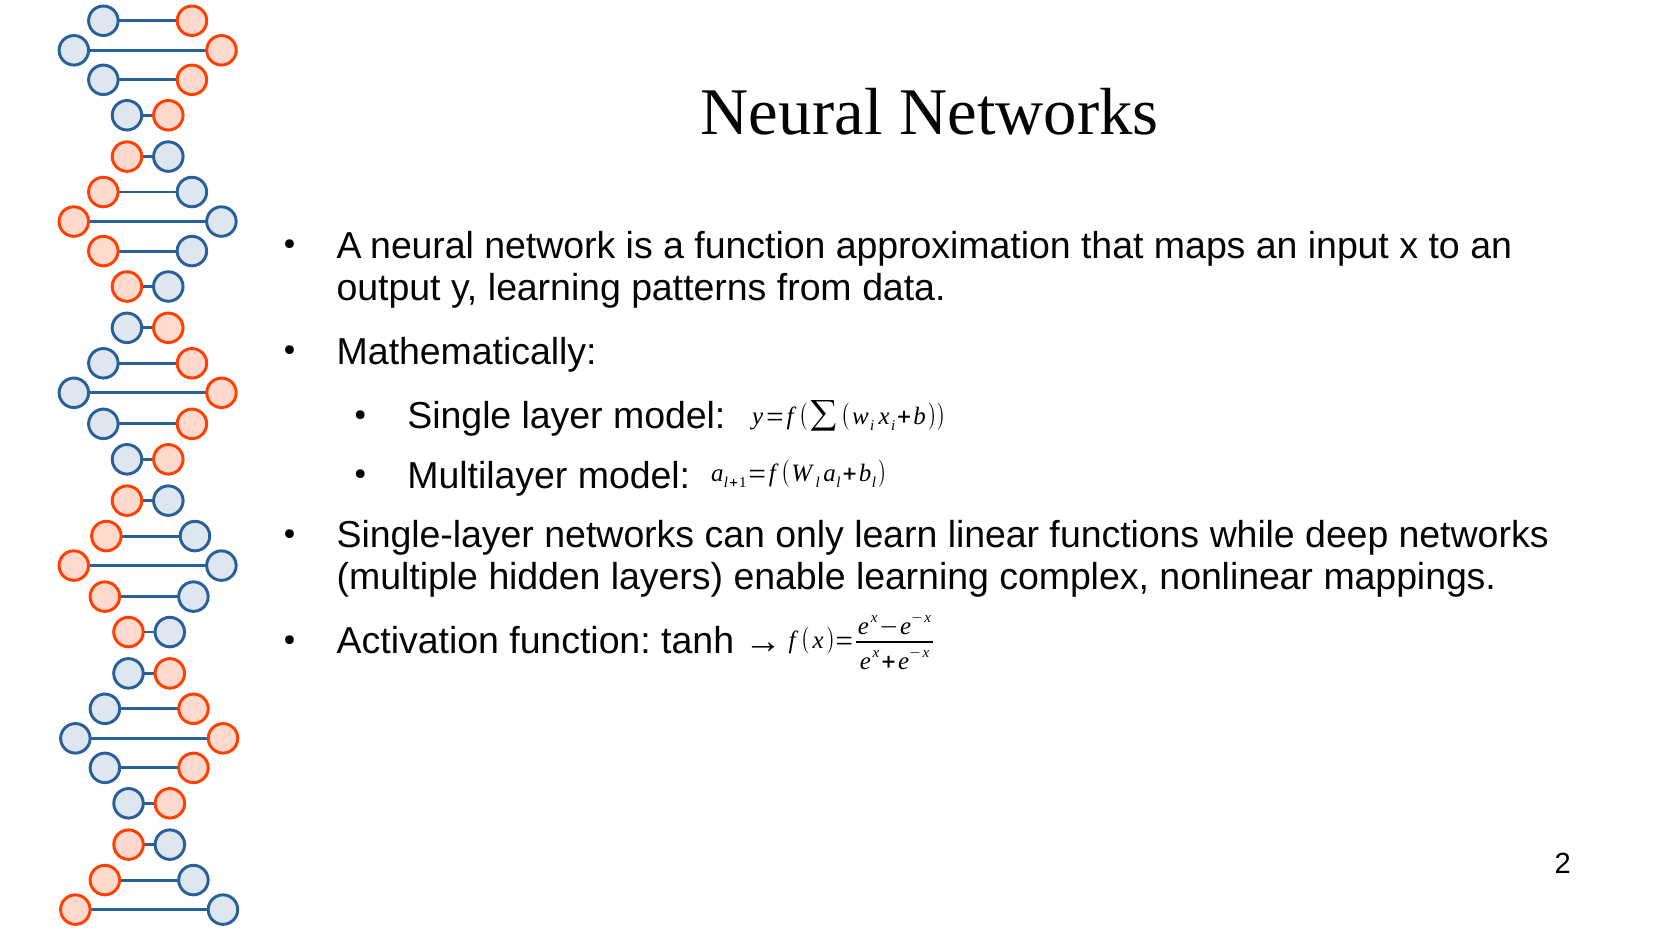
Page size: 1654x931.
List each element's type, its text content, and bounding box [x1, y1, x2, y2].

chart [710, 458, 887, 491]
chart [748, 398, 945, 434]
chart [787, 608, 935, 675]
title Neural Networks [265, 35, 1595, 189]
list A neural network is a function approximation that maps an input x to an output y, learning patterns from data. Mathematically: Single layer model: Multilayer model: Single-layer networks can only learn linear functions while deep networks (multiple hidden layers) enable learning complex, nonlinear mappings. Activation function: tanh → [265, 224, 1595, 764]
